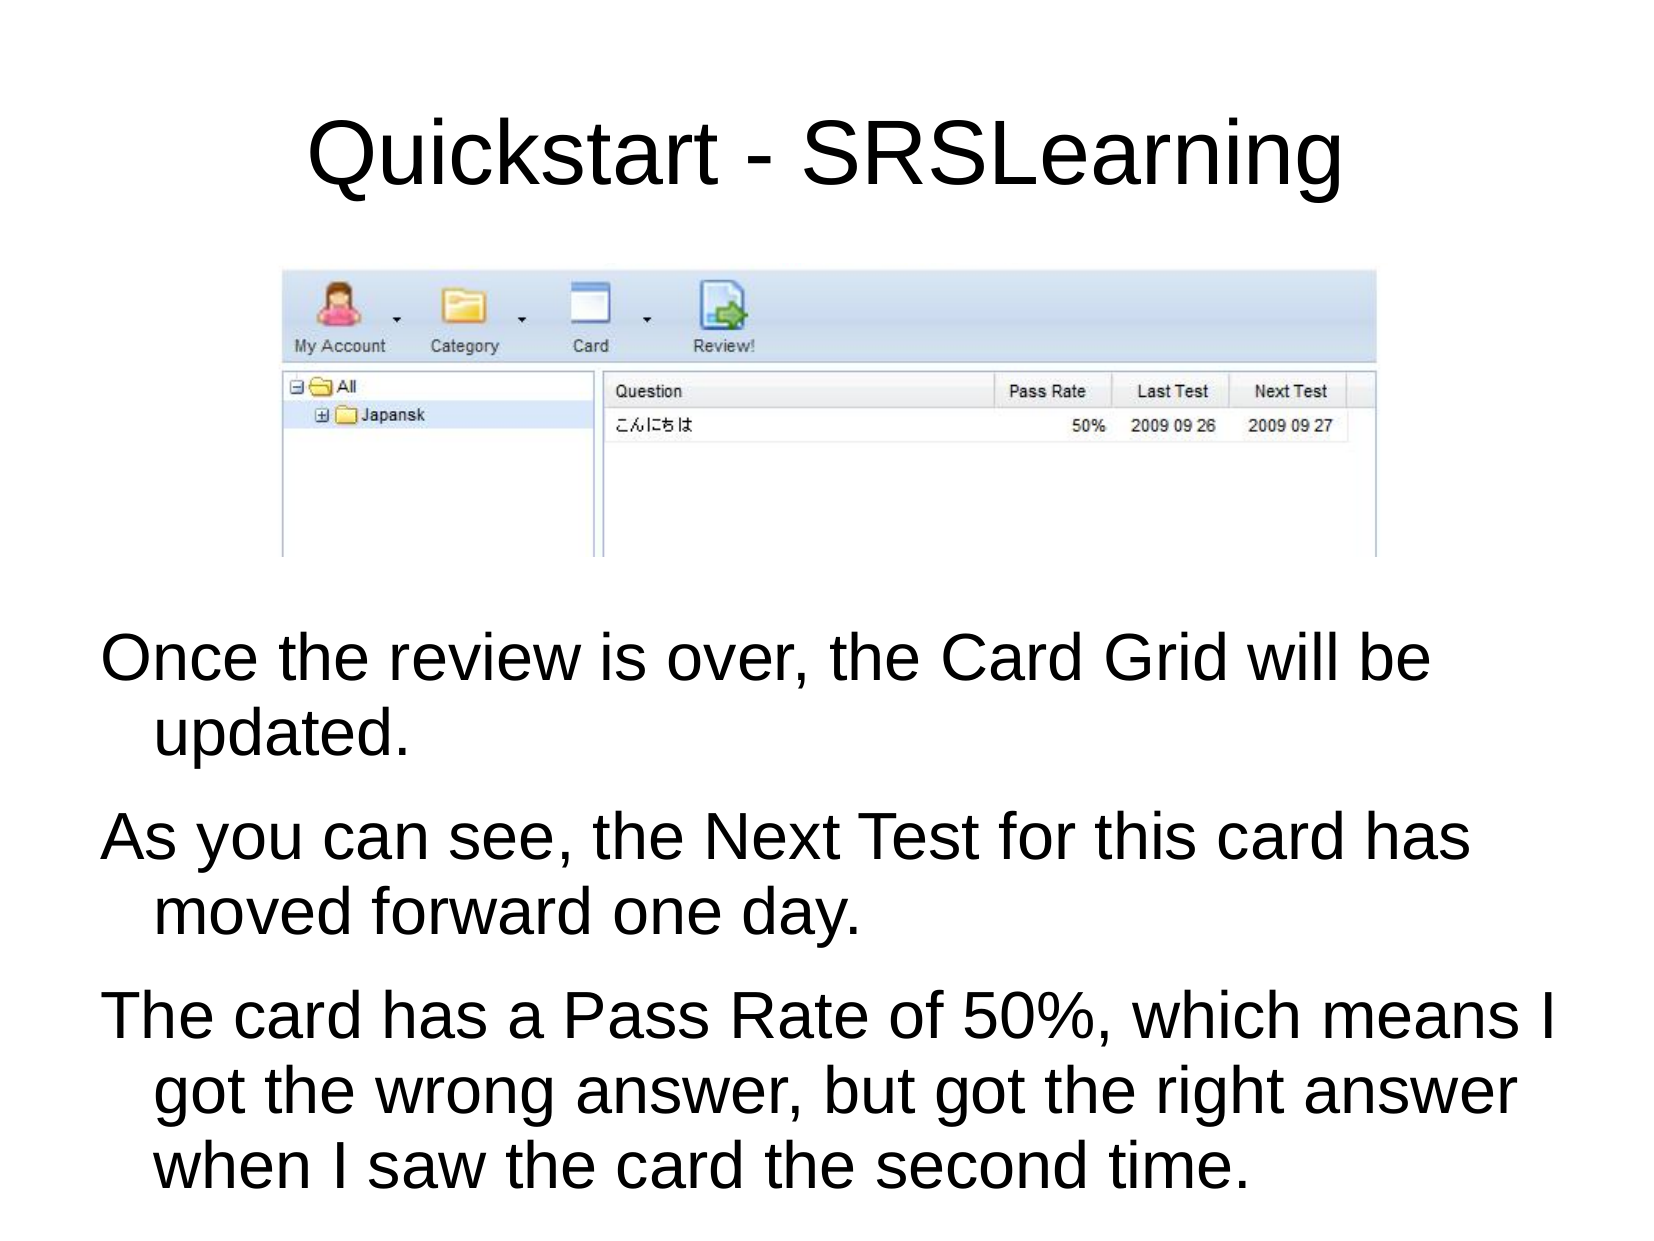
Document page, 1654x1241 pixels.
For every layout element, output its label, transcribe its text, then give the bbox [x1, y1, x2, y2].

picture [276, 263, 1388, 558]
title Quickstart - SRSLearning [82, 56, 1571, 250]
list Once the review is over, the Card Grid will be updated. As you can see, the Next Test for this card has moved forward one day. The card has a Pass Rate of 50%, which means I got the wrong answer, but got the right answer when I saw the card the second time. [82, 620, 1571, 1223]
